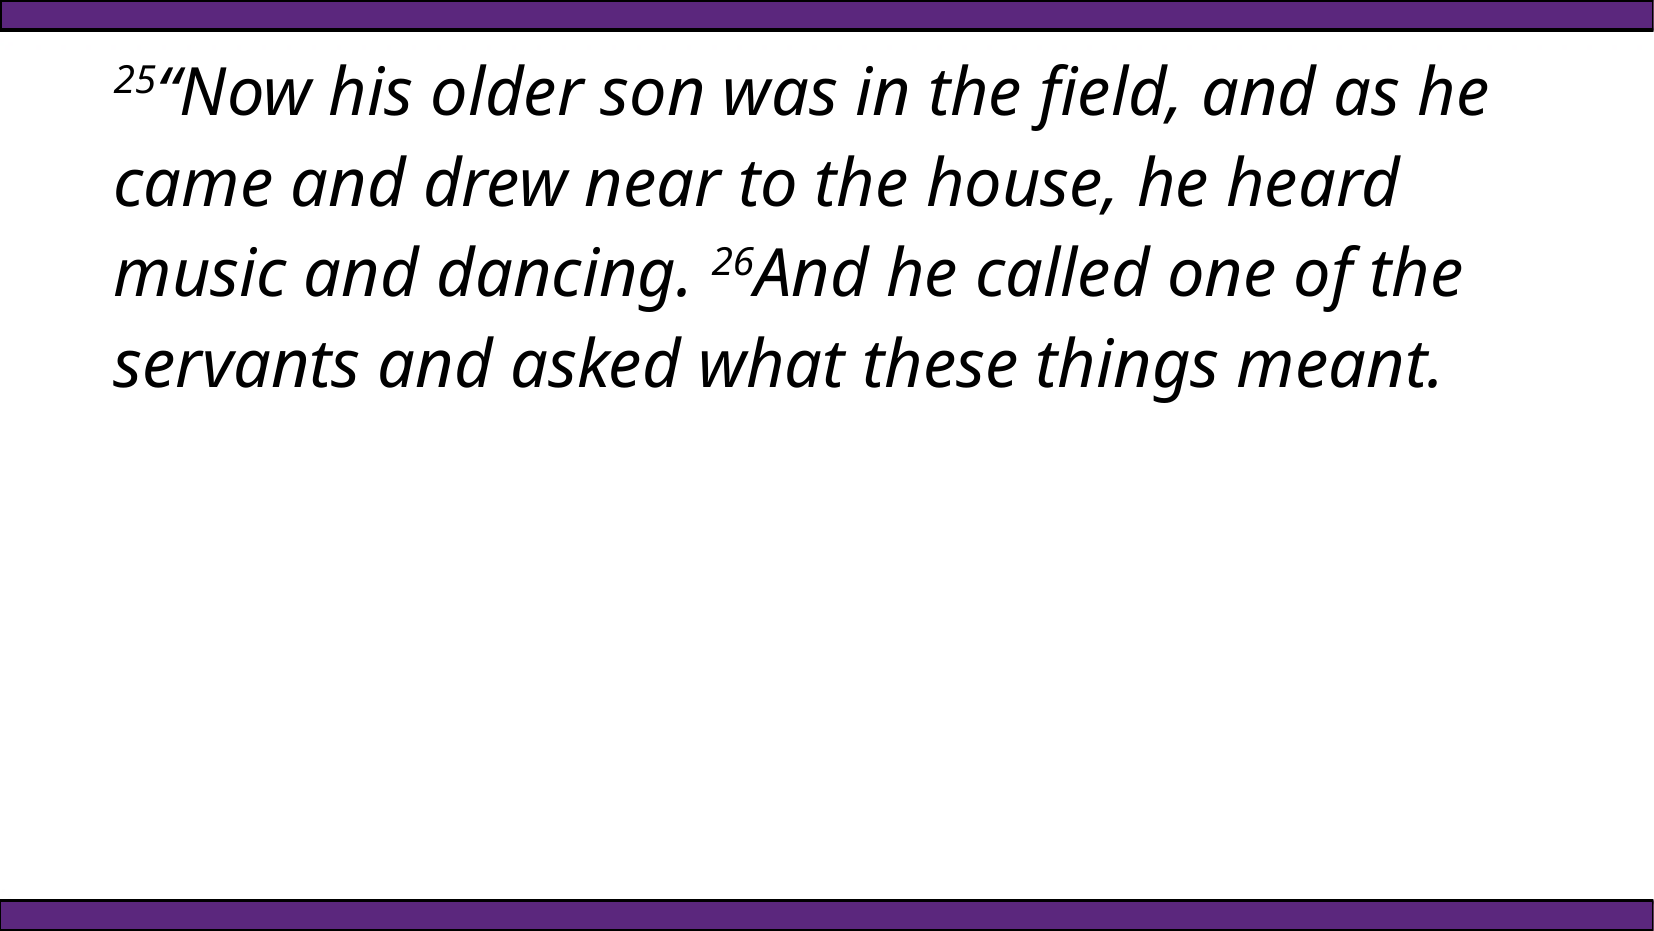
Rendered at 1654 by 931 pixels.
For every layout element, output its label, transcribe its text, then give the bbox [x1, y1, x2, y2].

picture [0, 31, 1654, 900]
text_box [0, 900, 1654, 931]
text_box 25“Now his older son was in the field, and as he came and drew near to the house, he heard music and dancing. 26And he called one of the servants and asked what these things meant. [98, 36, 1591, 407]
text_box [0, 0, 1654, 31]
